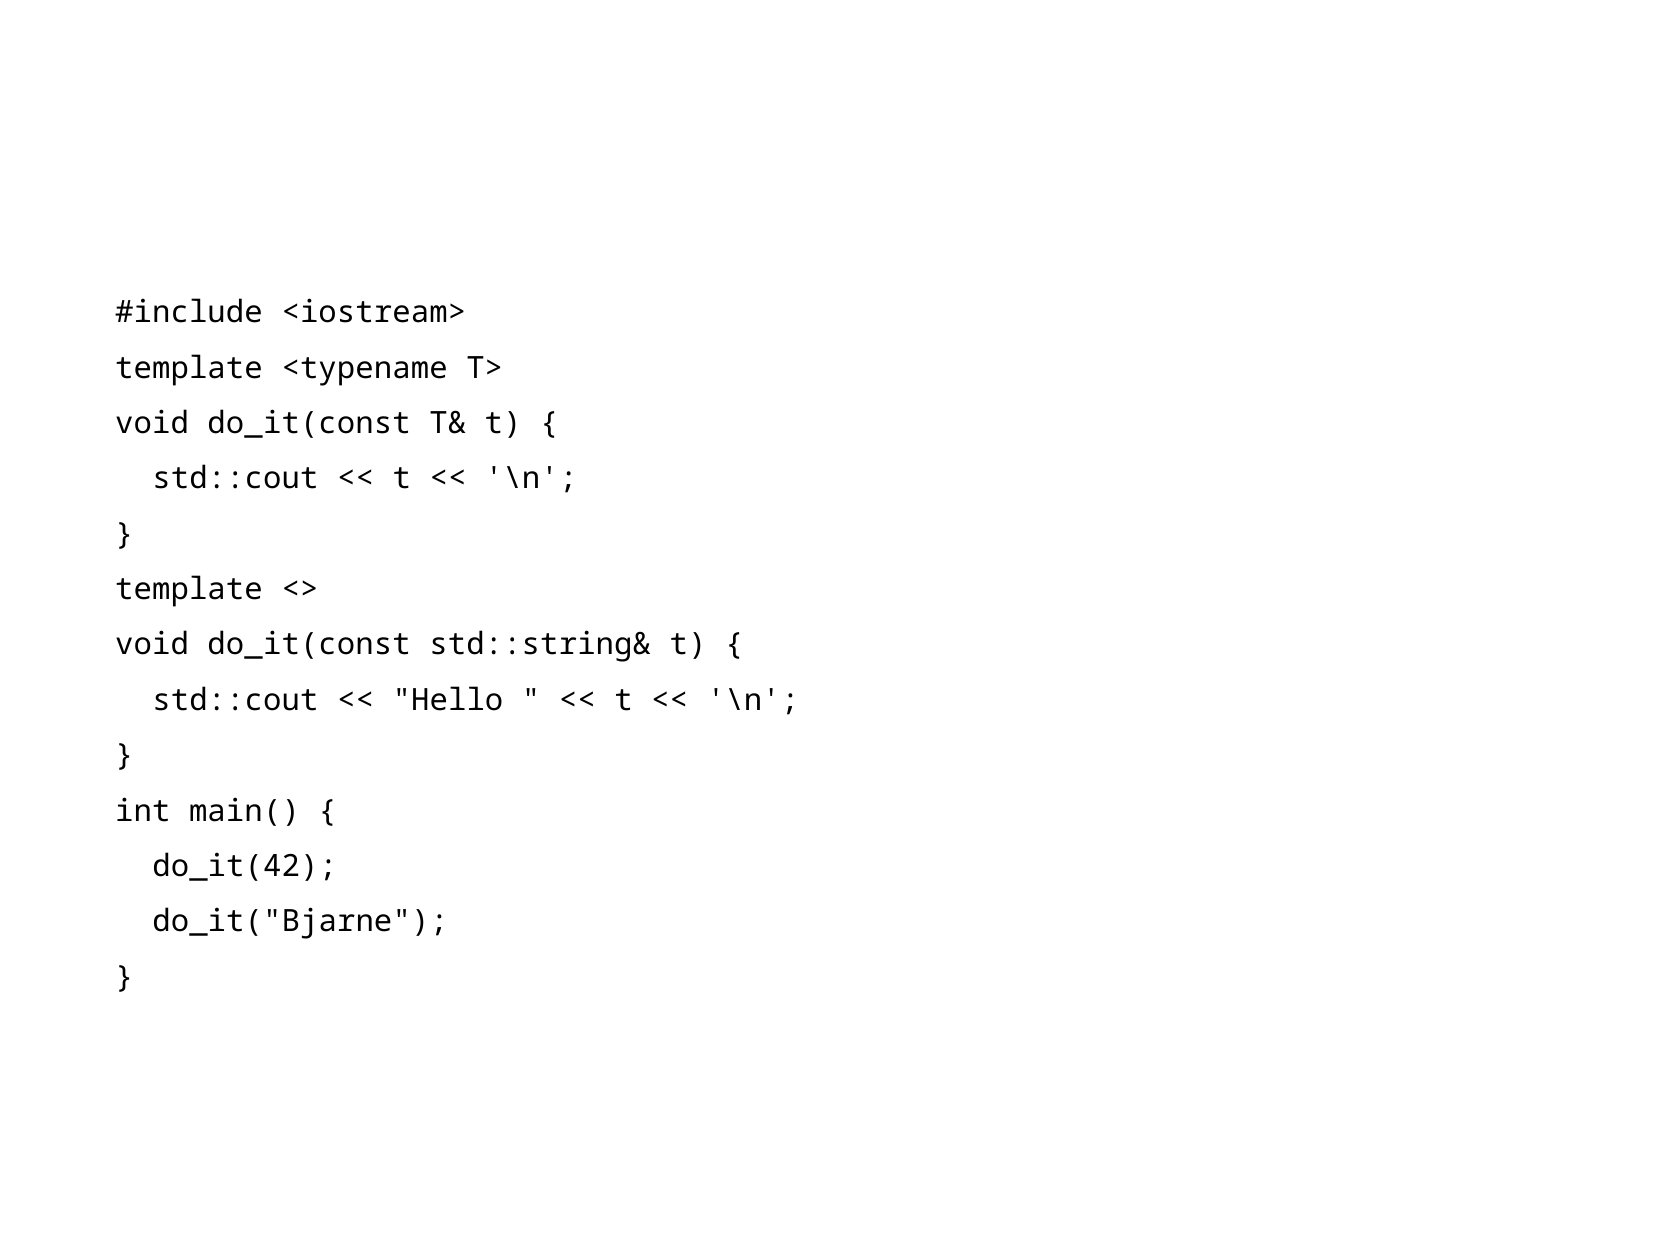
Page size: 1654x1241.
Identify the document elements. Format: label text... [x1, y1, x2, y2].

list #include <iostream> template <typename T> void do_it(const T& t) { std::cout << t << '\n'; } template <> void do_it(const std::string& t) { std::cout << "Hello " << t << '\n'; } int main() { do_it(42); do_it("Bjarne"); } [82, 290, 1571, 1010]
